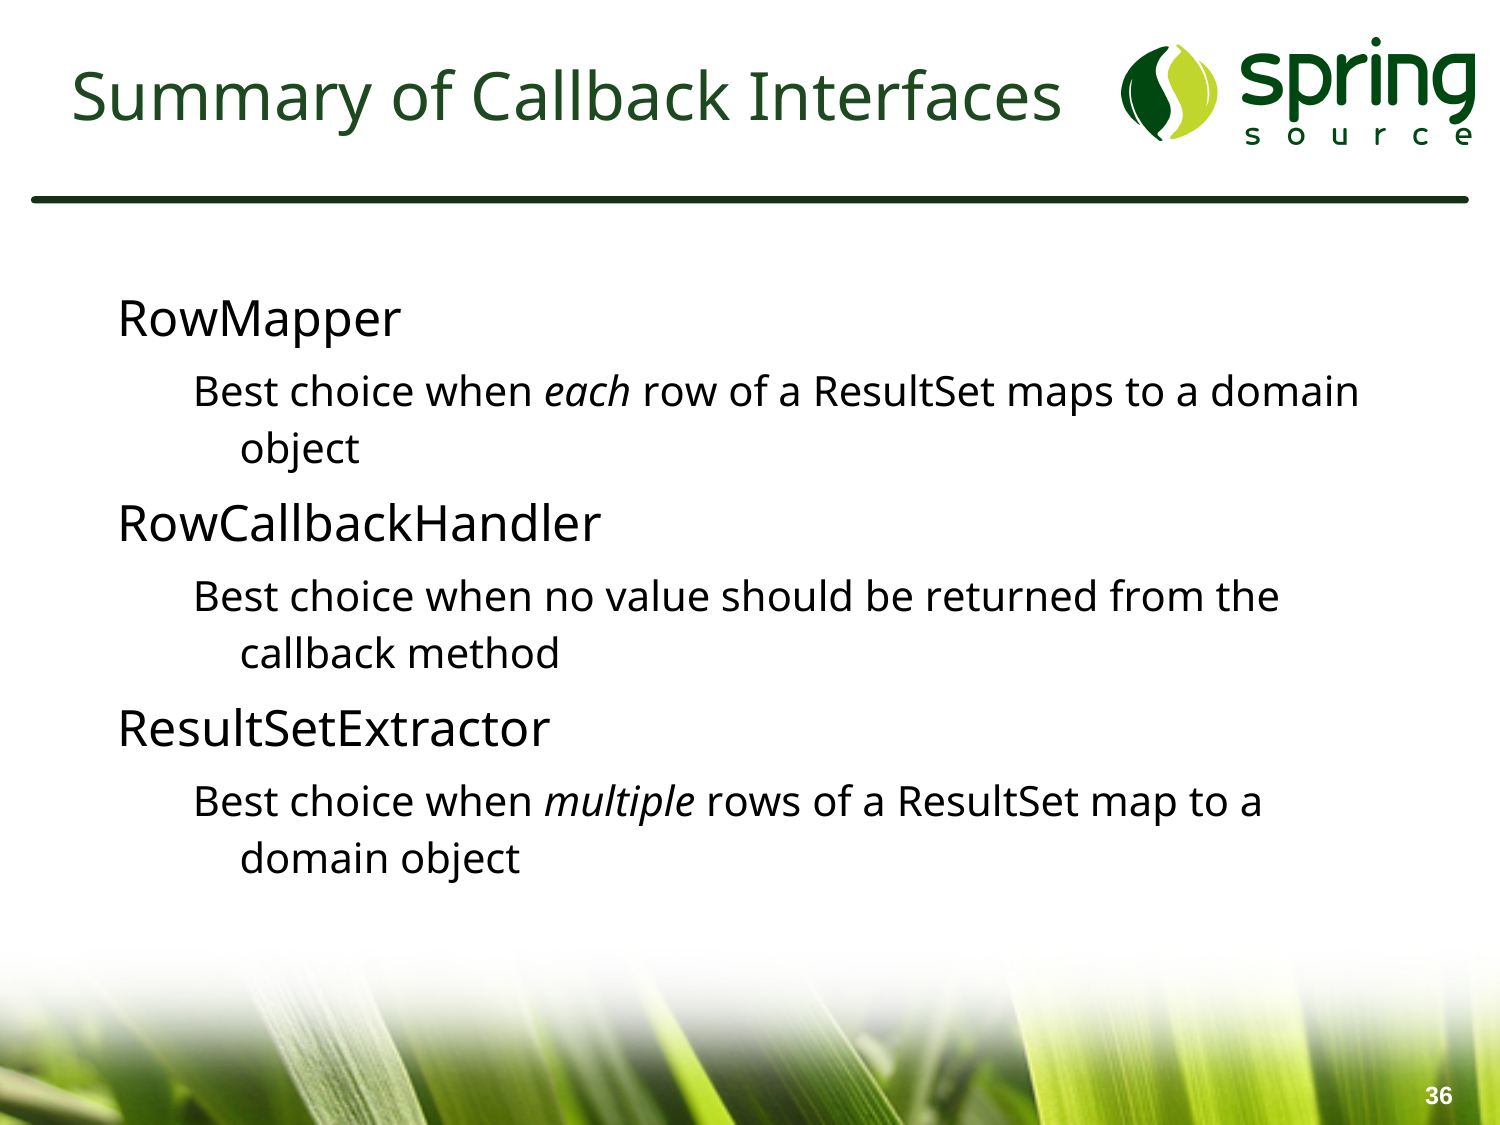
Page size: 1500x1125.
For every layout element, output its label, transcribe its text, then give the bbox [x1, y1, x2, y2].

title Summary of Callback Interfaces [56, 5, 1089, 184]
list RowMapper Best choice when each row of a ResultSet maps to a domain object RowCallbackHandler Best choice when no value should be returned from the callback method ResultSetExtractor Best choice when multiple rows of a ResultSet map to a domain object [103, 275, 1394, 938]
picture [1121, 37, 1475, 145]
picture [0, 944, 1500, 1125]
